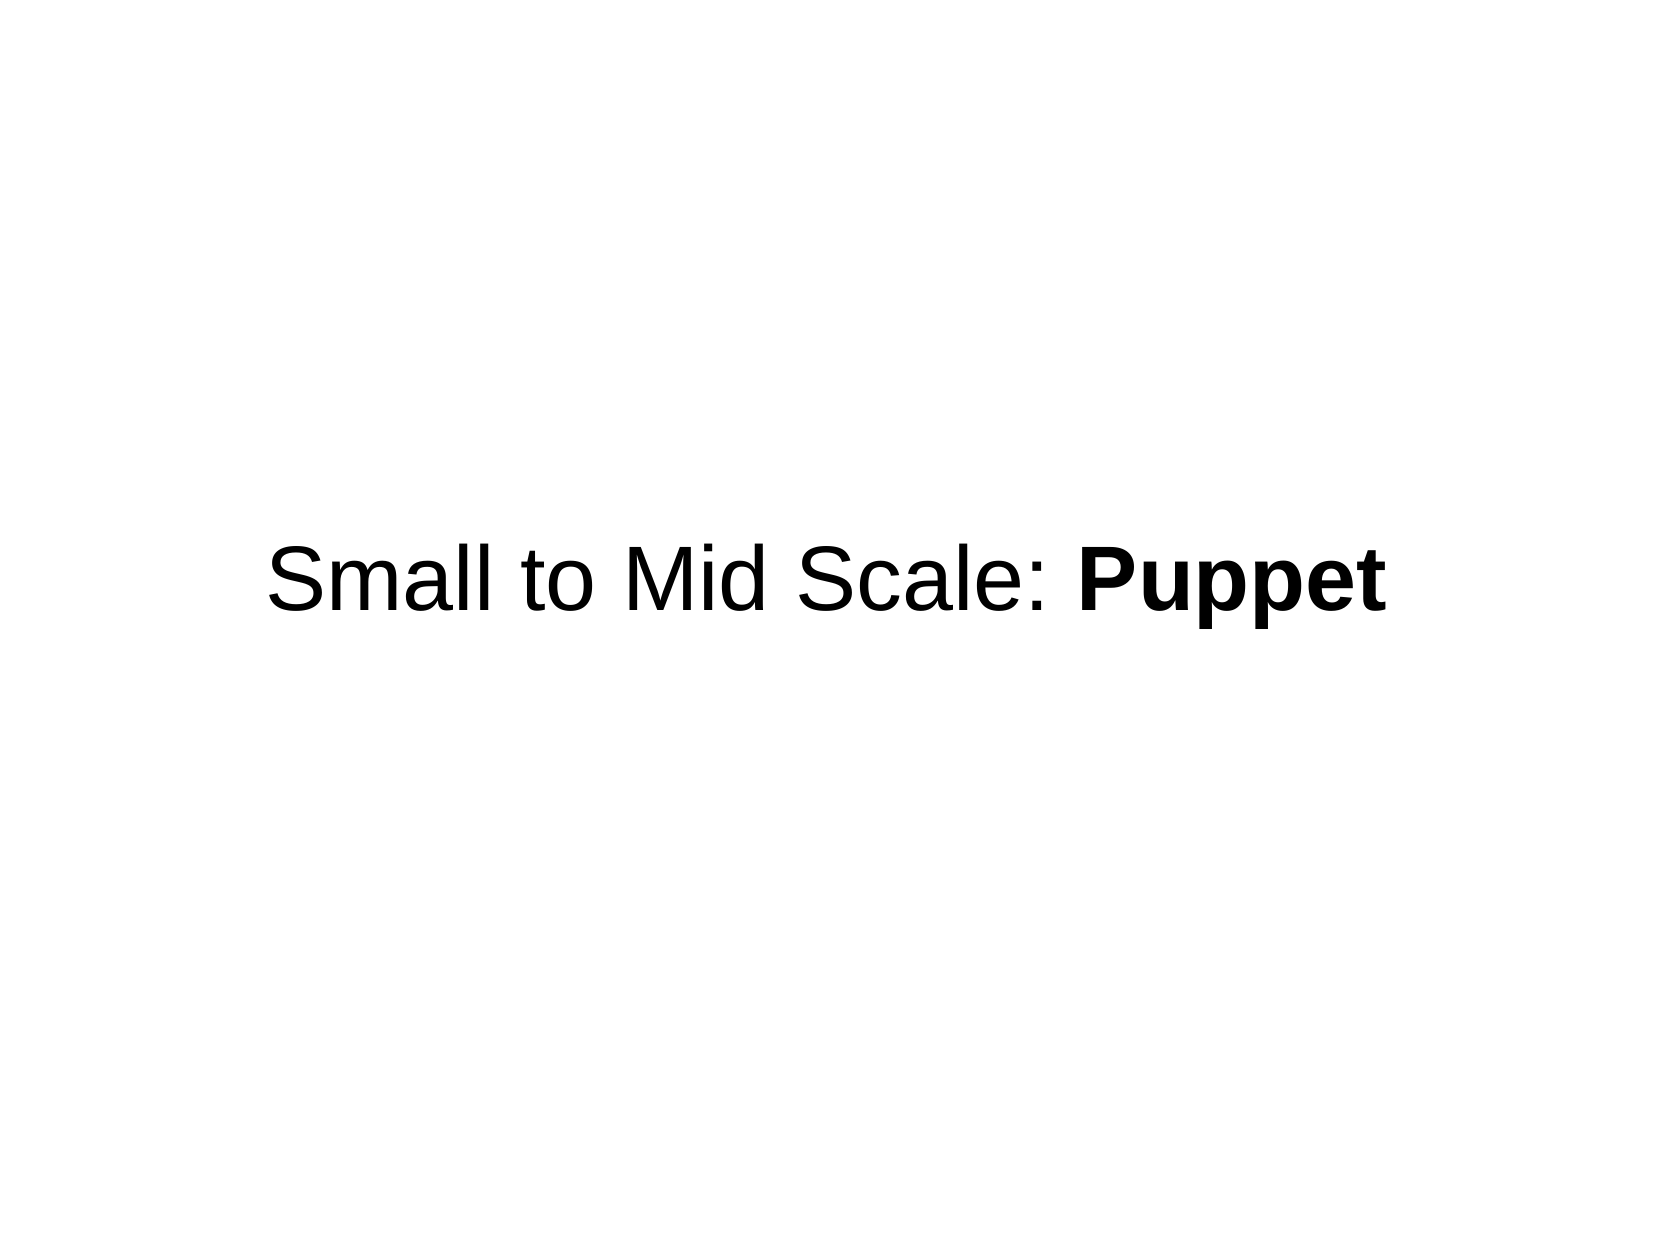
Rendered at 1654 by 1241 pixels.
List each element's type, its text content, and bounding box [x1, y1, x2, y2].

subtitle Small to Mid Scale: Puppet [82, 49, 1571, 1109]
